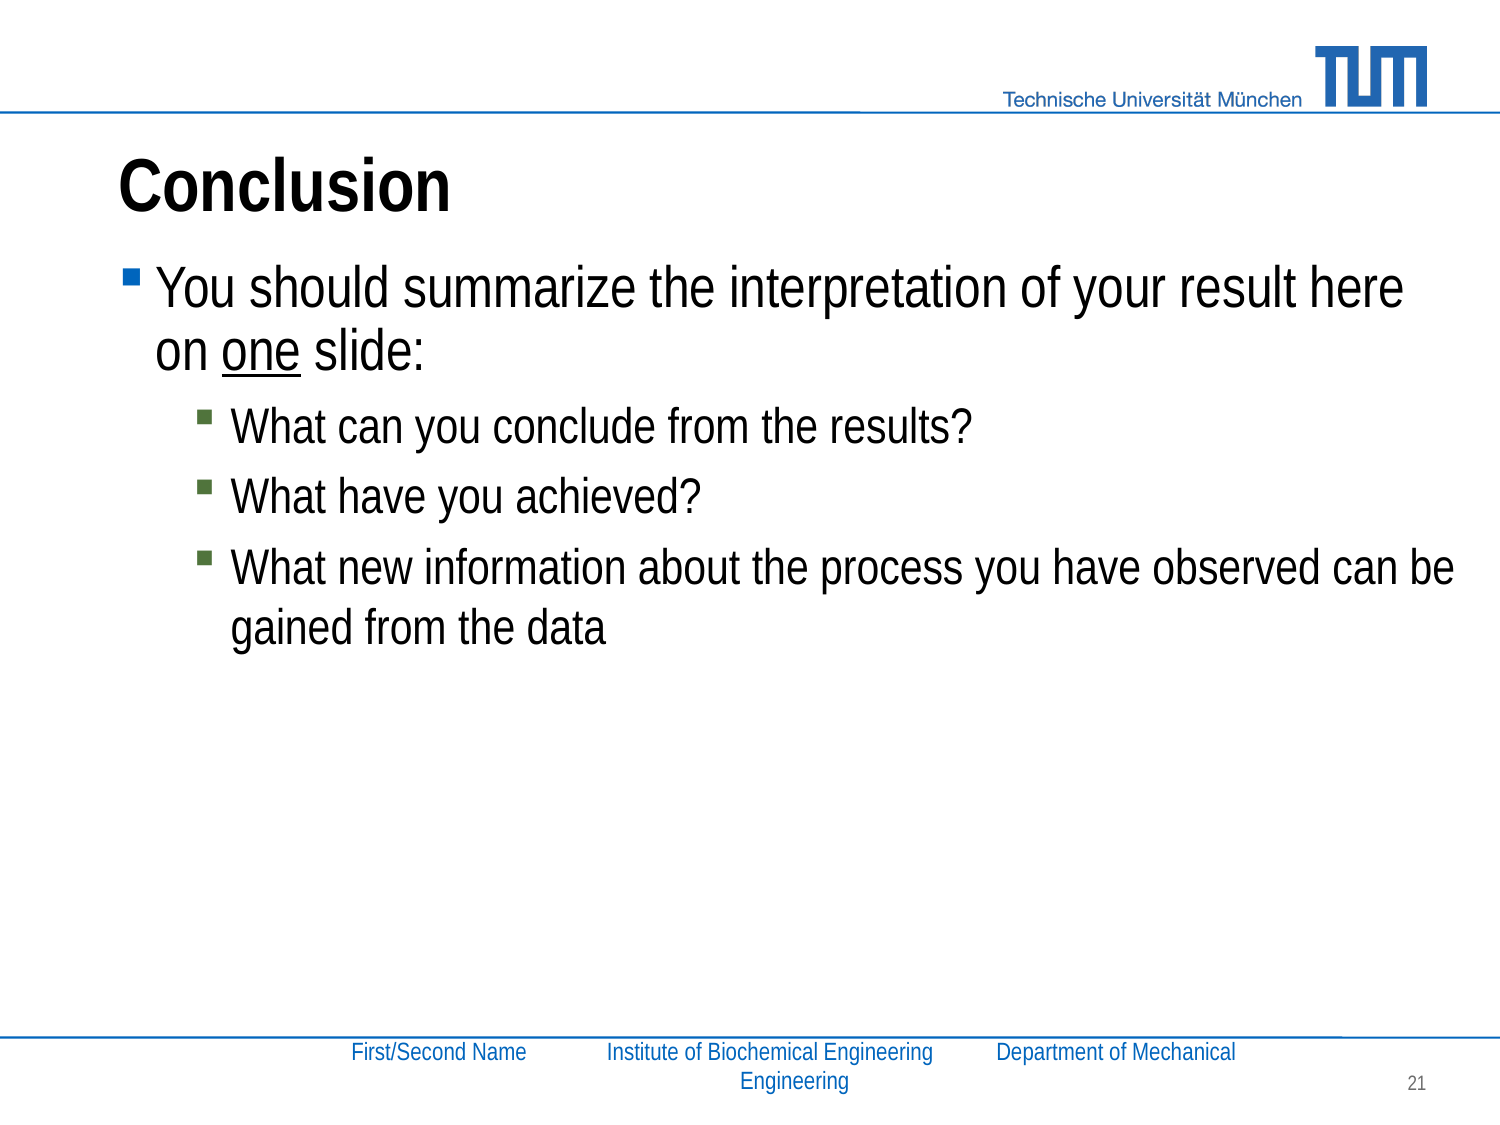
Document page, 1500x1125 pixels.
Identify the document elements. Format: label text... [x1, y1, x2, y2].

list You should summarize the interpretation of your result here on one slide: What can you conclude from the results? What have you achieved? What new information about the process you have observed can be gained from the data [103, 249, 1473, 1014]
picture [1003, 46, 1427, 107]
title Conclusion [103, 114, 1397, 235]
slide_number <number> [1340, 1042, 1427, 1103]
footer First/Second Name Institute of Biochemical Engineering Department of Mechanical Engineering [278, 1042, 1312, 1103]
